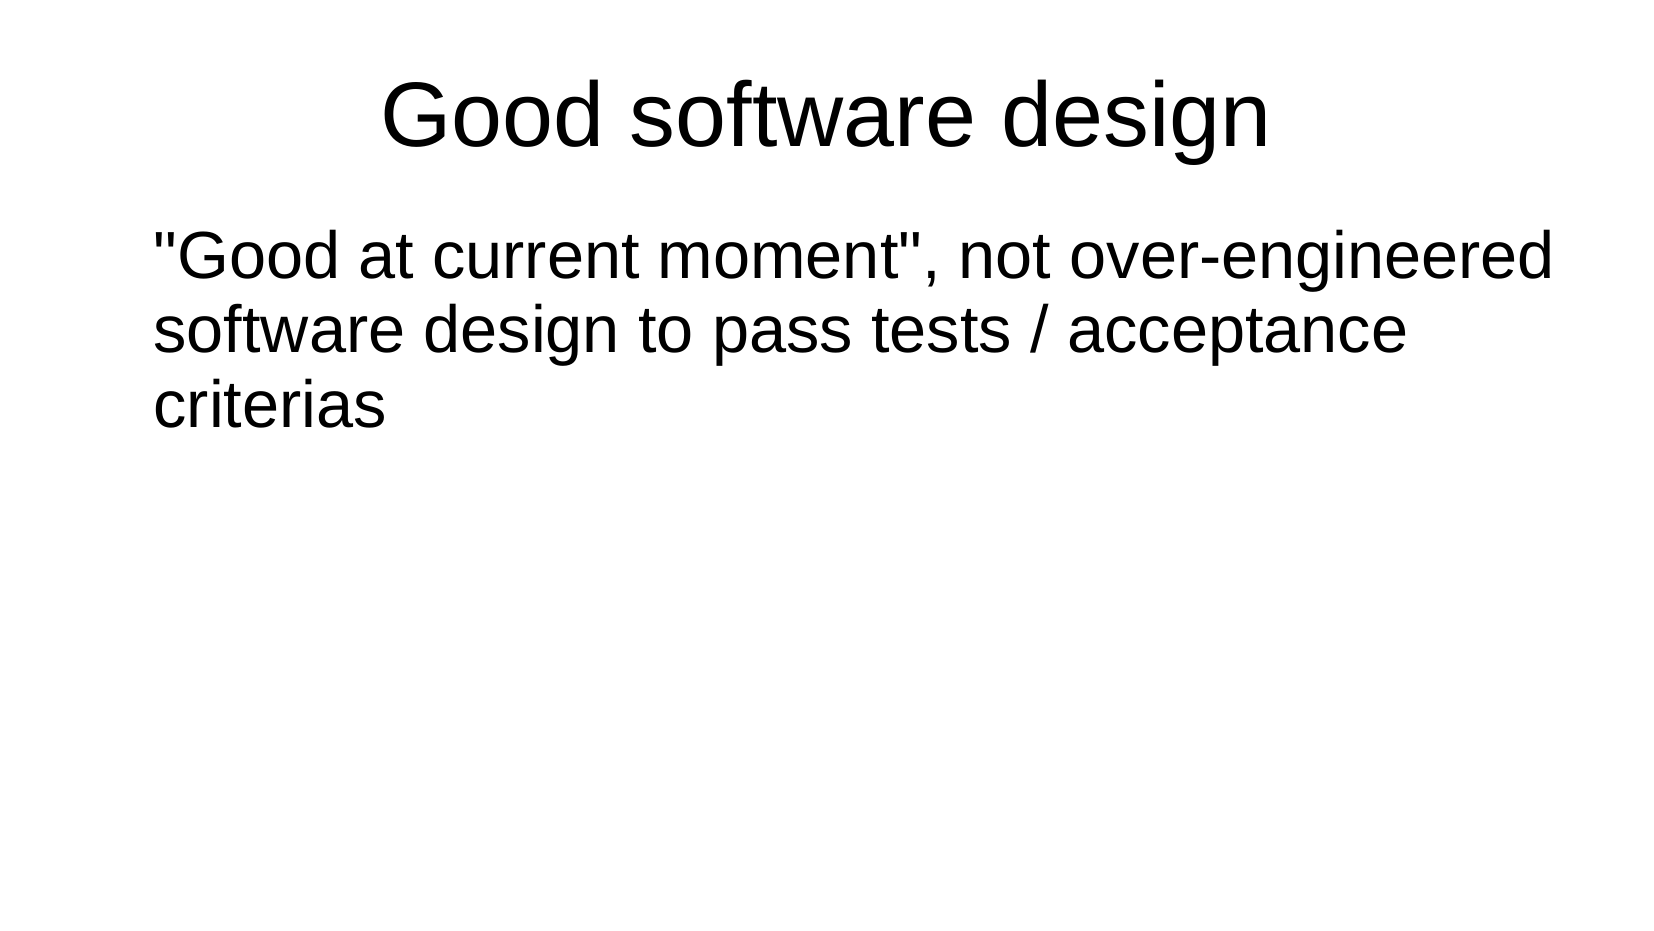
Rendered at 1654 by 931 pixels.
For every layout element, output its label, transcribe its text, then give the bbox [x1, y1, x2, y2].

title Good software design [82, 37, 1571, 193]
list "Good at current moment", not over-engineered software design to pass tests / acceptance criterias [82, 217, 1571, 758]
